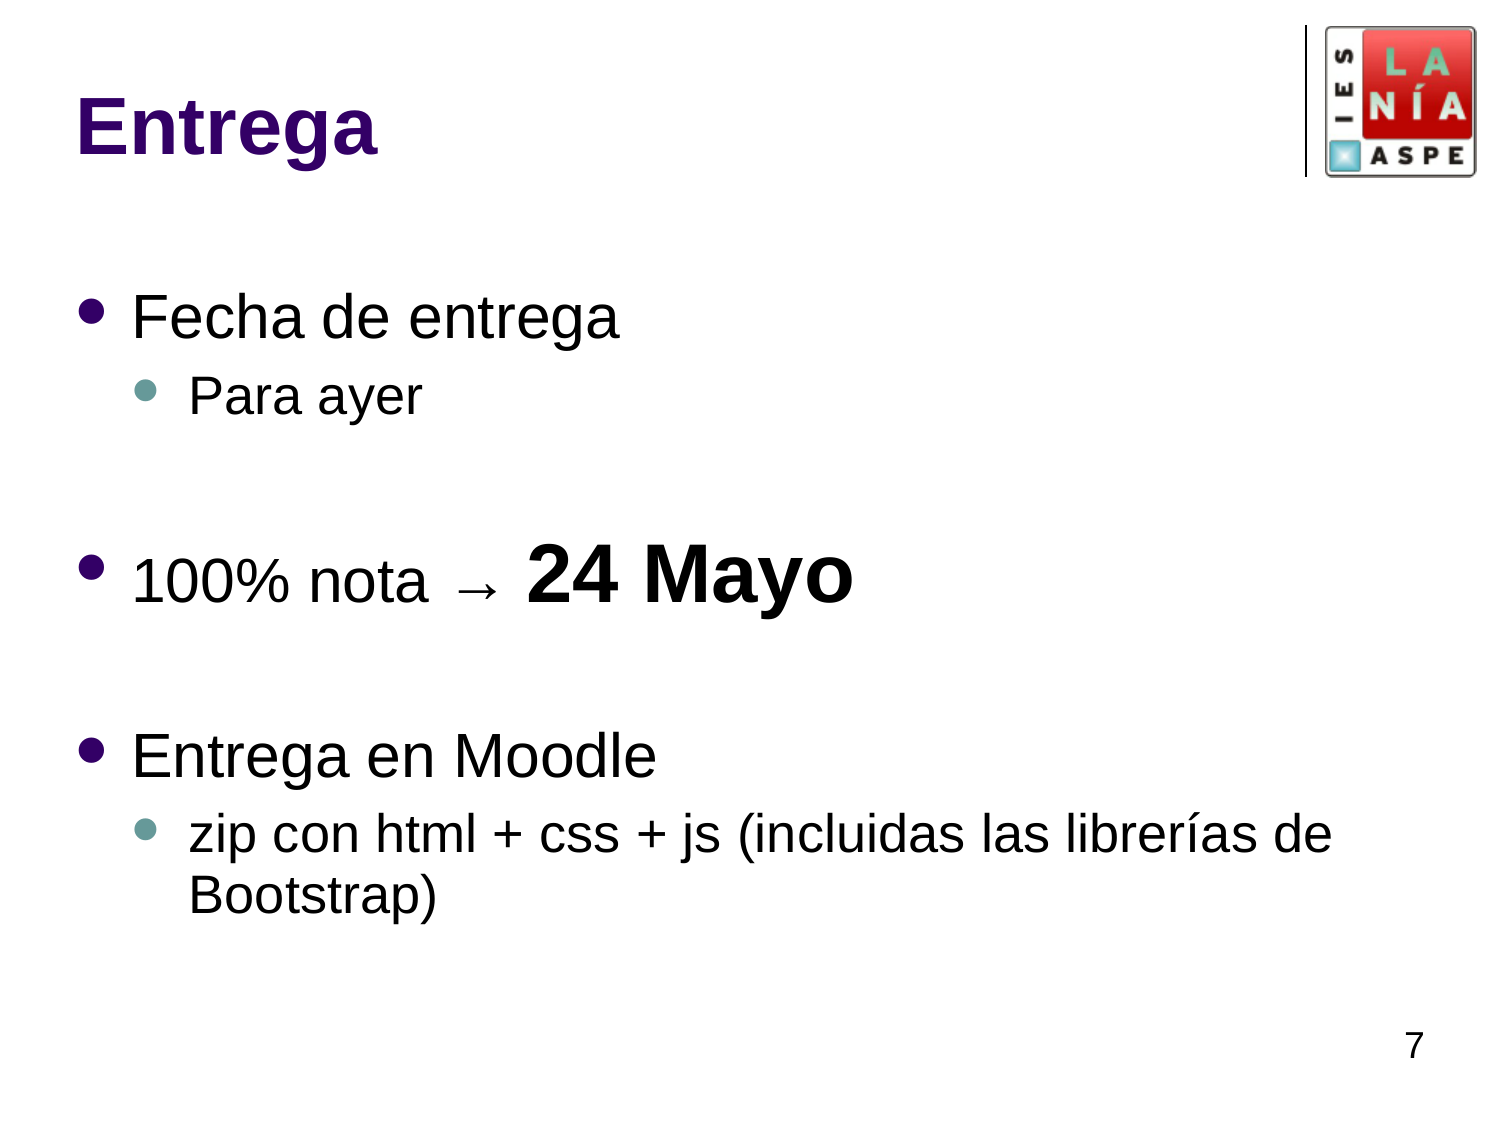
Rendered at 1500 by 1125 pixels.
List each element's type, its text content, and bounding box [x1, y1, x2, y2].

list Fecha de entrega Para ayer 100% nota → 24 Mayo Entrega en Moodle zip con html + css + js (incluidas las librerías de Bootstrap) [75, 282, 1426, 1036]
title Entrega [74, 20, 1313, 233]
picture [1325, 26, 1477, 178]
